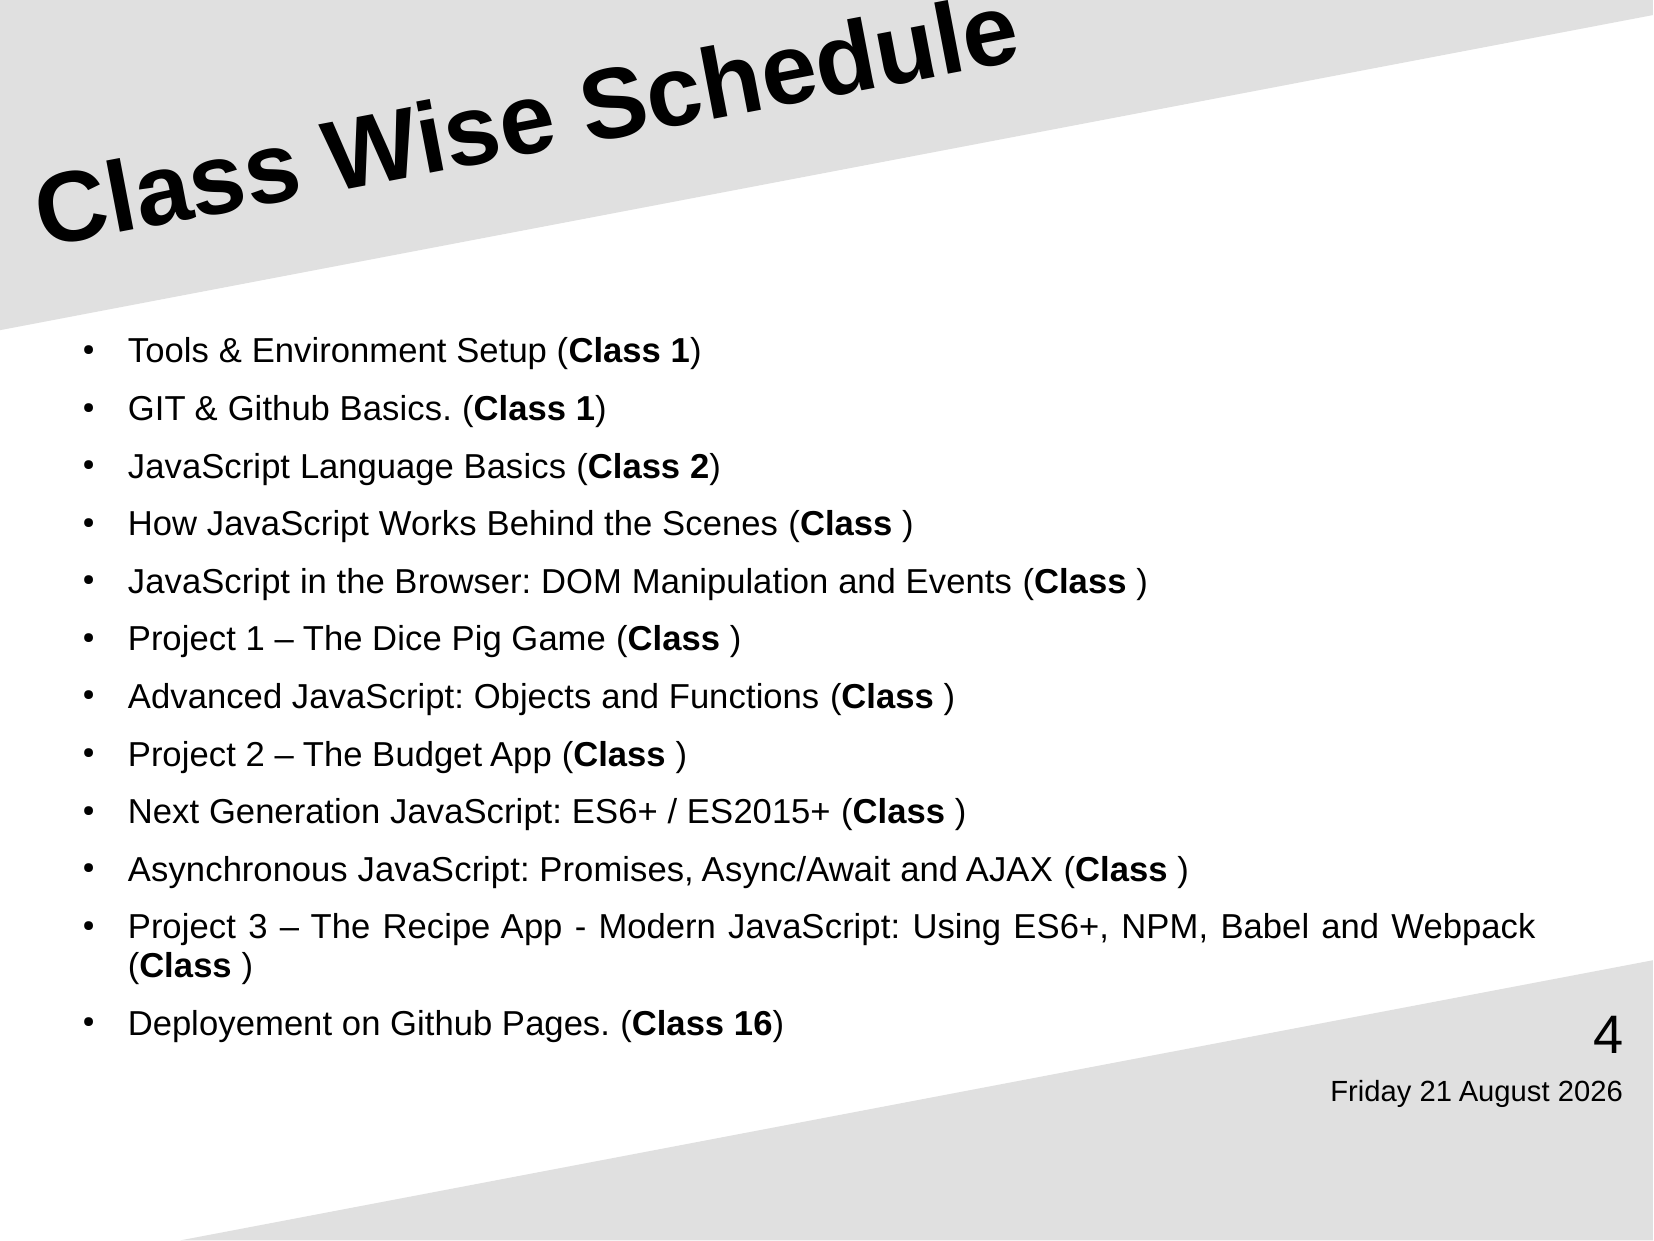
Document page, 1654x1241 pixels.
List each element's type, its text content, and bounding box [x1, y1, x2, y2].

title Class Wise Schedule [16, 0, 1518, 315]
list Tools & Environment Setup (Class 1) GIT & Github Basics. (Class 1) JavaScript Language Basics (Class 2) How JavaScript Works Behind the Scenes (Class ) JavaScript in the Browser: DOM Manipulation and Events (Class ) Project 1 – The Dice Pig Game (Class ) Advanced JavaScript: Objects and Functions (Class ) Project 2 – The Budget App (Class ) Next Generation JavaScript: ES6+ / ES2015+ (Class ) Asynchronous JavaScript: Promises, Async/Await and AJAX (Class ) Project 3 – The Recipe App - Modern JavaScript: Using ES6+, NPM, Babel and Webpack (Class ) Deployement on Github Pages. (Class 16) [82, 331, 1538, 1052]
